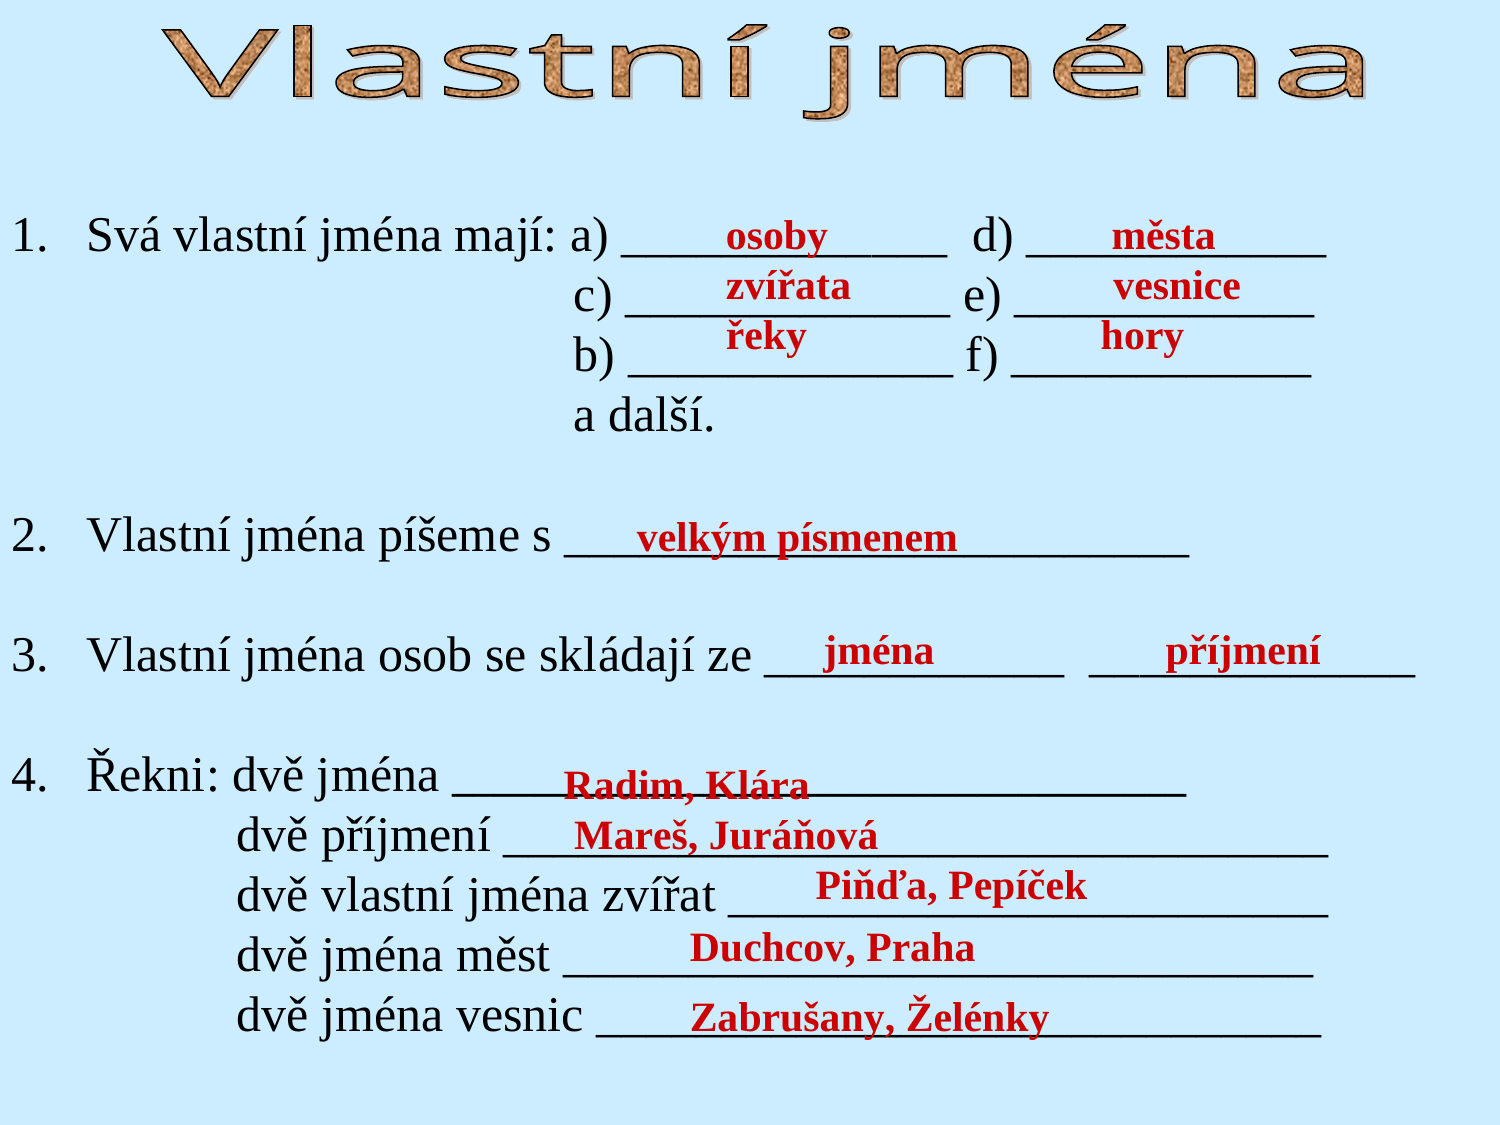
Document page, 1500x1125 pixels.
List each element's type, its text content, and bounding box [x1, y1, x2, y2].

text_box Svá vlastní jména mají: a) _____________ d) ____________ c) _____________ e) ____________ b) _____________ f) ____________ a další. 2. Vlastní jména píšeme s _________________________ 3. Vlastní jména osob se skládají ze ____________ _____________ 4. Řekni: dvě jména ___________________________________ dvě příjmení _________________________________ dvě vlastní jména zvířat ________________________ dvě jména měst ______________________________ dvě jména vesnic _____________________________ [0, 194, 1500, 1110]
text_box Vlastní jména [731, 46, 749, 97]
text_box Vlastní jména [444, 45, 519, 98]
text_box Radim, Klára Mareš, Juráňová Piňďa, Pepíček Duchcov, Praha Zabrušany, Želénky [548, 749, 1103, 1048]
text_box Vlastní jména [880, 45, 1028, 97]
text_box Vlastní jména [728, 24, 767, 40]
text_box Vlastní jména [336, 45, 420, 98]
text_box Vlastní jména [803, 46, 848, 119]
text_box Vlastní jména [529, 34, 593, 98]
text_box Vlastní jména [162, 29, 278, 97]
text_box jména příjmení [808, 614, 1337, 681]
text_box osoby města zvířata vesnice řeky hory [711, 200, 1257, 366]
text_box Vlastní jména [1053, 45, 1142, 98]
text_box velkým písmenem [622, 502, 974, 568]
text_box Vlastní jména [1086, 24, 1126, 40]
text_box Vlastní jména [612, 45, 700, 97]
text_box Vlastní jména [1167, 45, 1255, 97]
text_box Vlastní jména [294, 25, 311, 97]
text_box Vlastní jména [1279, 45, 1363, 98]
